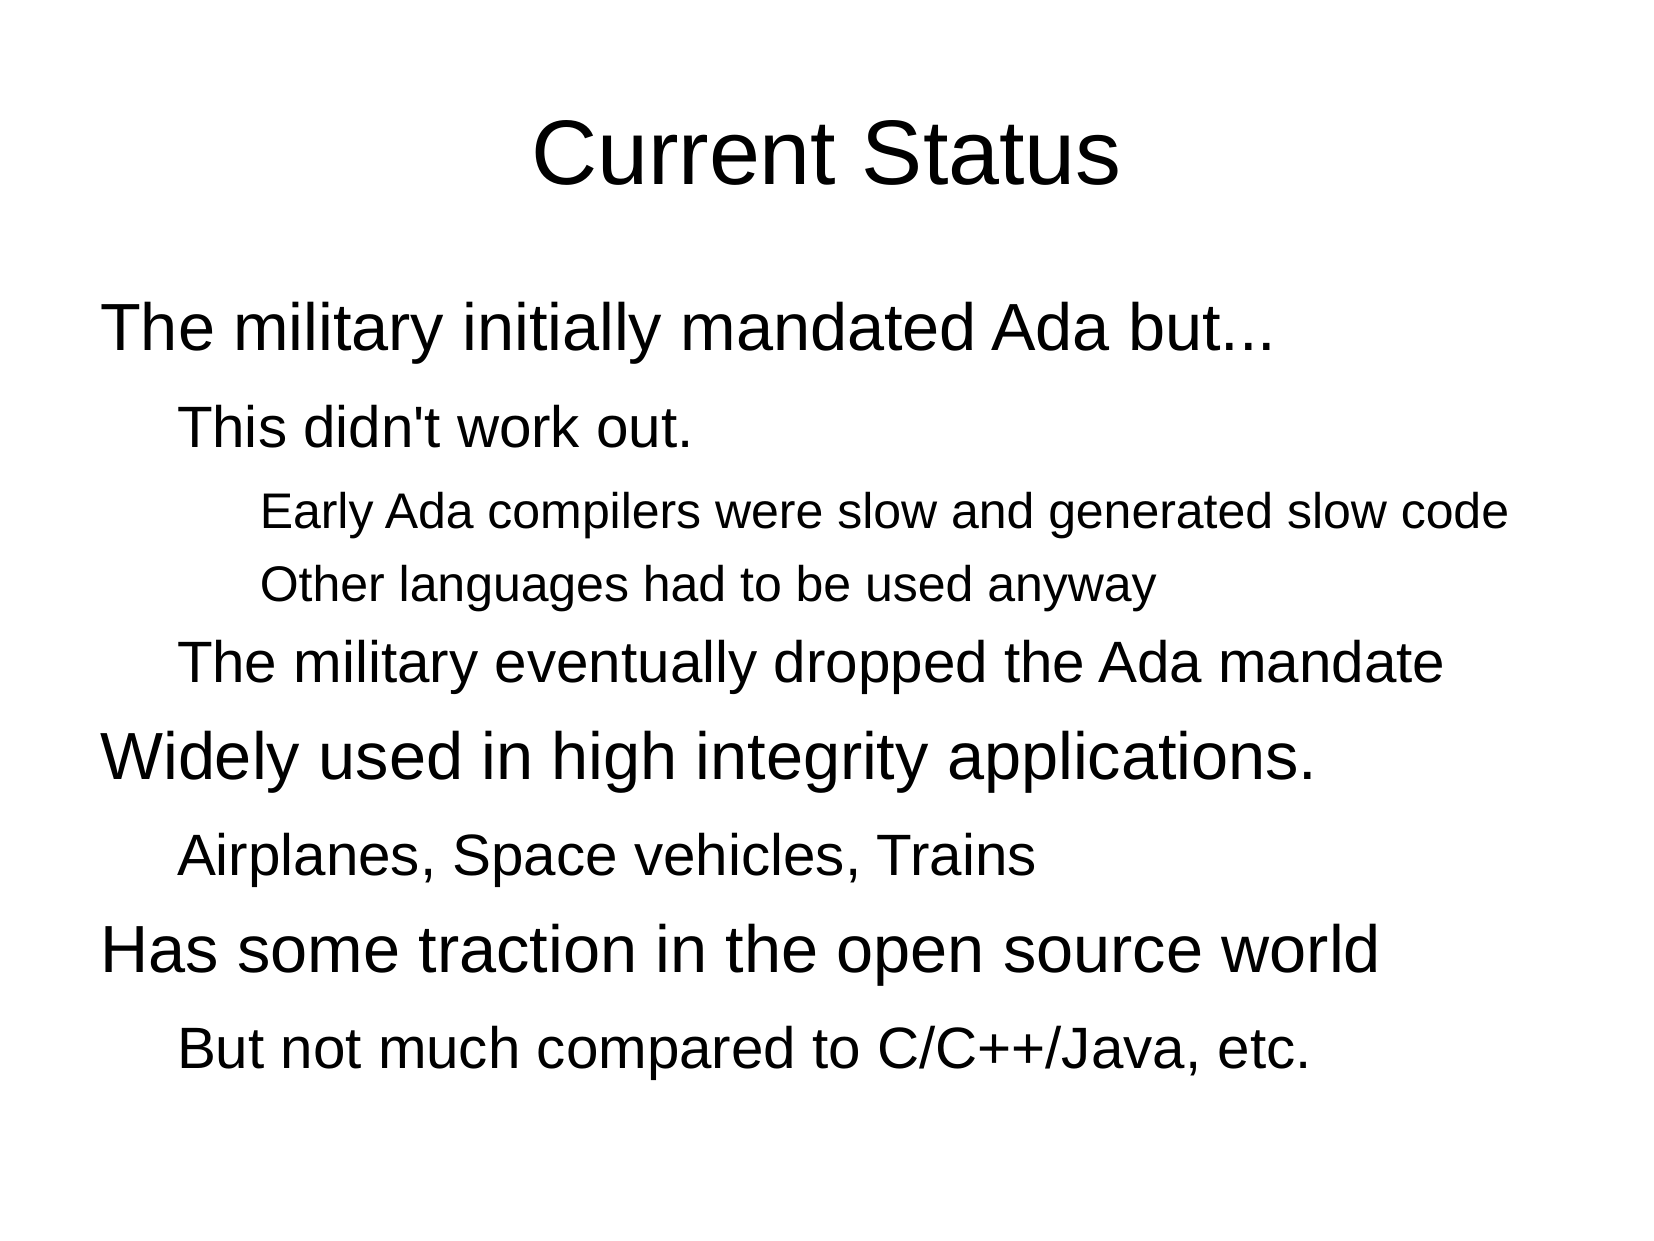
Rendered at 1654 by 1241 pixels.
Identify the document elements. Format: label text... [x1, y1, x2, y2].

list The military initially mandated Ada but... This didn't work out. Early Ada compilers were slow and generated slow code Other languages had to be used anyway The military eventually dropped the Ada mandate Widely used in high integrity applications. Airplanes, Space vehicles, Trains Has some traction in the open source world But not much compared to C/C++/Java, etc. [82, 290, 1571, 1094]
title Current Status [82, 56, 1571, 250]
